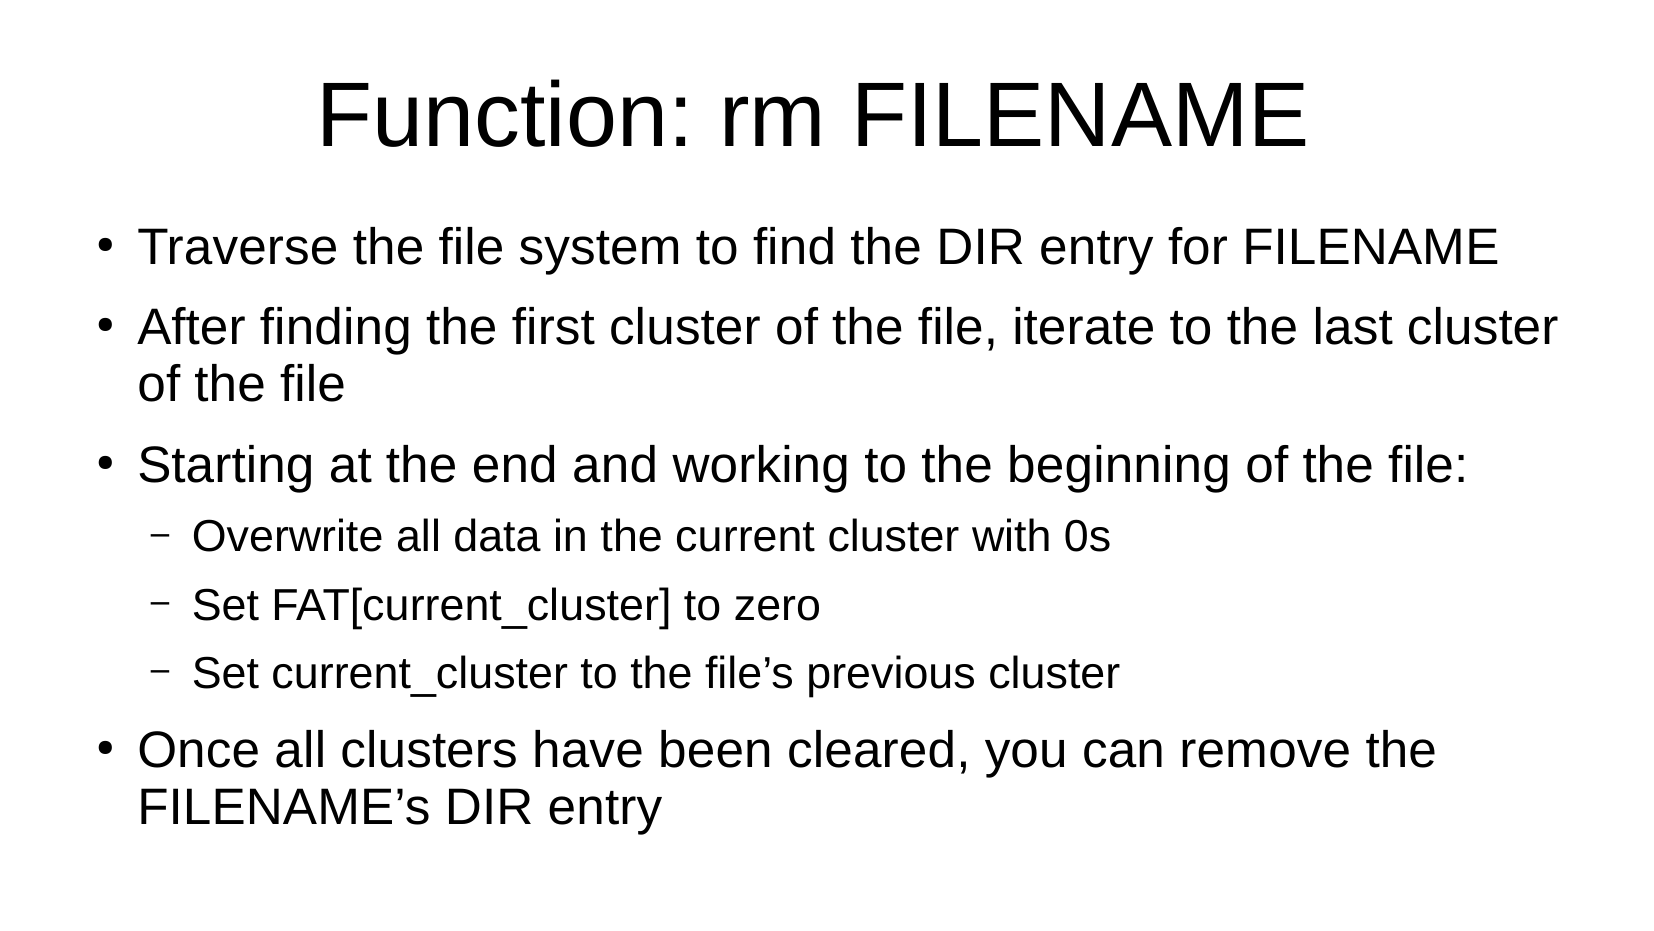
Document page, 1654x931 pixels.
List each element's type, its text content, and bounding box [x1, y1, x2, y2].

list Traverse the file system to find the DIR entry for FILENAME After finding the first cluster of the file, iterate to the last cluster of the file Starting at the end and working to the beginning of the file: Overwrite all data in the current cluster with 0s Set FAT[current_cluster] to zero Set current_cluster to the file’s previous cluster Once all clusters have been cleared, you can remove the FILENAME’s DIR entry [82, 217, 1571, 841]
title Function: rm FILENAME [82, 37, 1571, 193]
